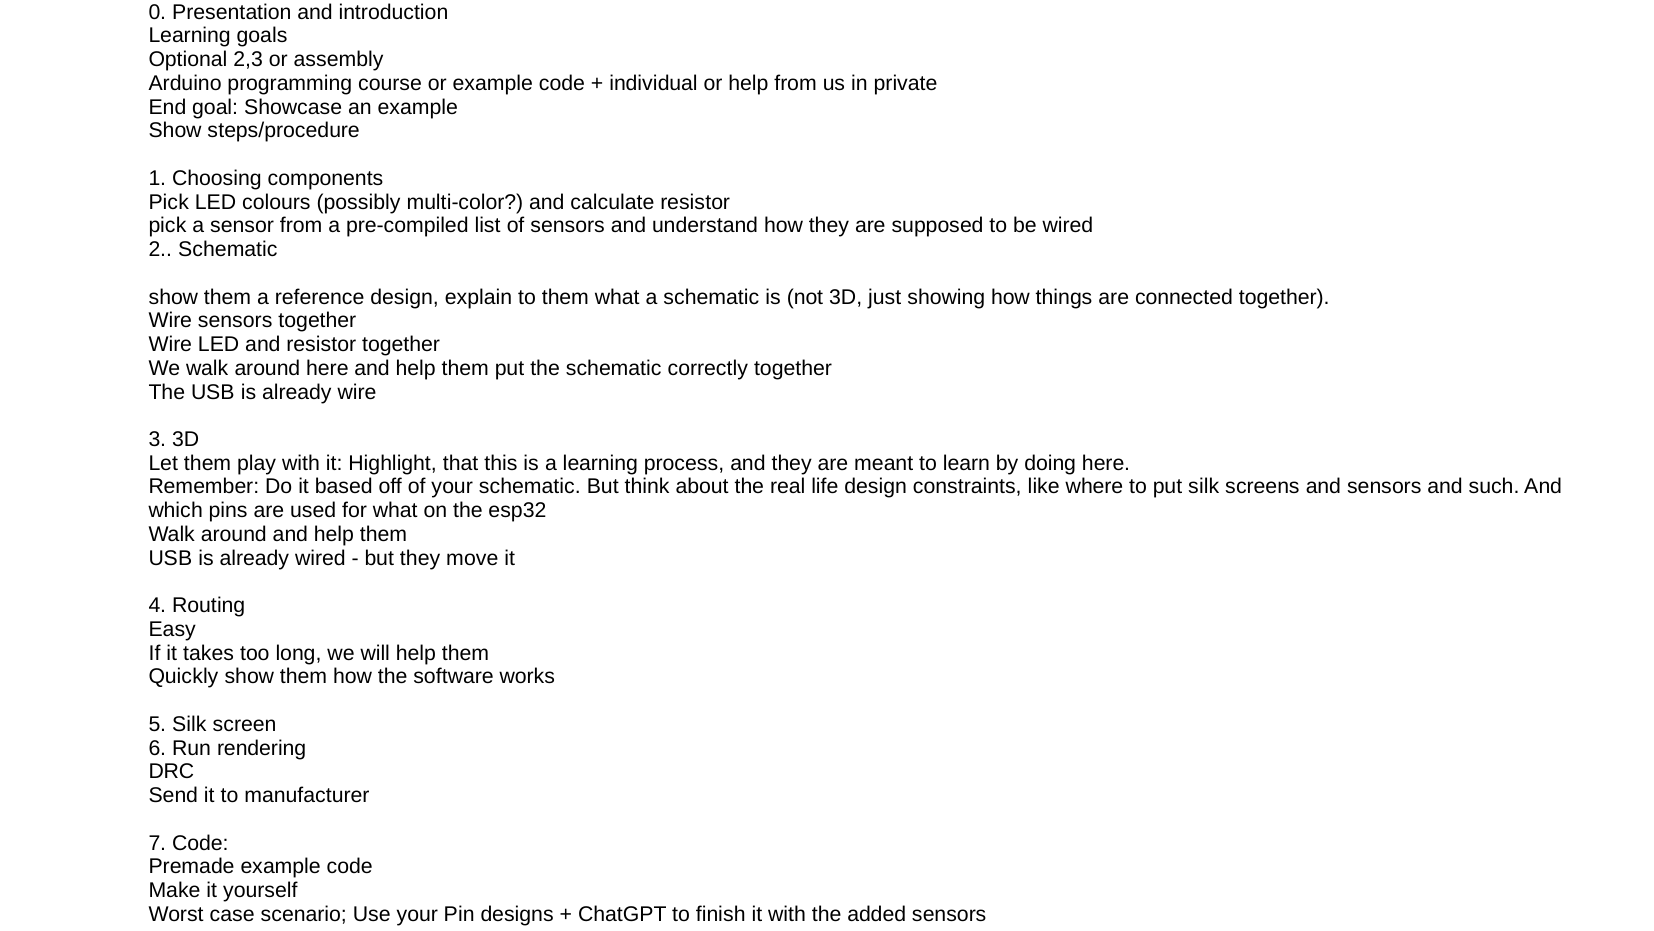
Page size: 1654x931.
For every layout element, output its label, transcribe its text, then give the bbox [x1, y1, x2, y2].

list 0. Presentation and introduction Learning goals Optional 2,3 or assembly Arduino programming course or example code + individual or help from us in private End goal: Showcase an example Show steps/procedure 1. Choosing components Pick LED colours (possibly multi-color?) and calculate resistor pick a sensor from a pre-compiled list of sensors and understand how they are supposed to be wired 2.. Schematic show them a reference design, explain to them what a schematic is (not 3D, just showing how things are connected together). Wire sensors together Wire LED and resistor together We walk around here and help them put the schematic correctly together The USB is already wire 3. 3D Let them play with it: Highlight, that this is a learning process, and they are meant to learn by doing here. Remember: Do it based off of your schematic. But think about the real life design constraints, like where to put silk screens and sensors and such. And which pins are used for what on the esp32 Walk around and help them USB is already wired - but they move it 4. Routing Easy If it takes too long, we will help them Quickly show them how the software works 5. Silk screen 6. Run rendering DRC Send it to manufacturer 7. Code: Premade example code Make it yourself Worst case scenario; Use your Pin designs + ChatGPT to finish it with the added sensors [82, 0, 1571, 931]
